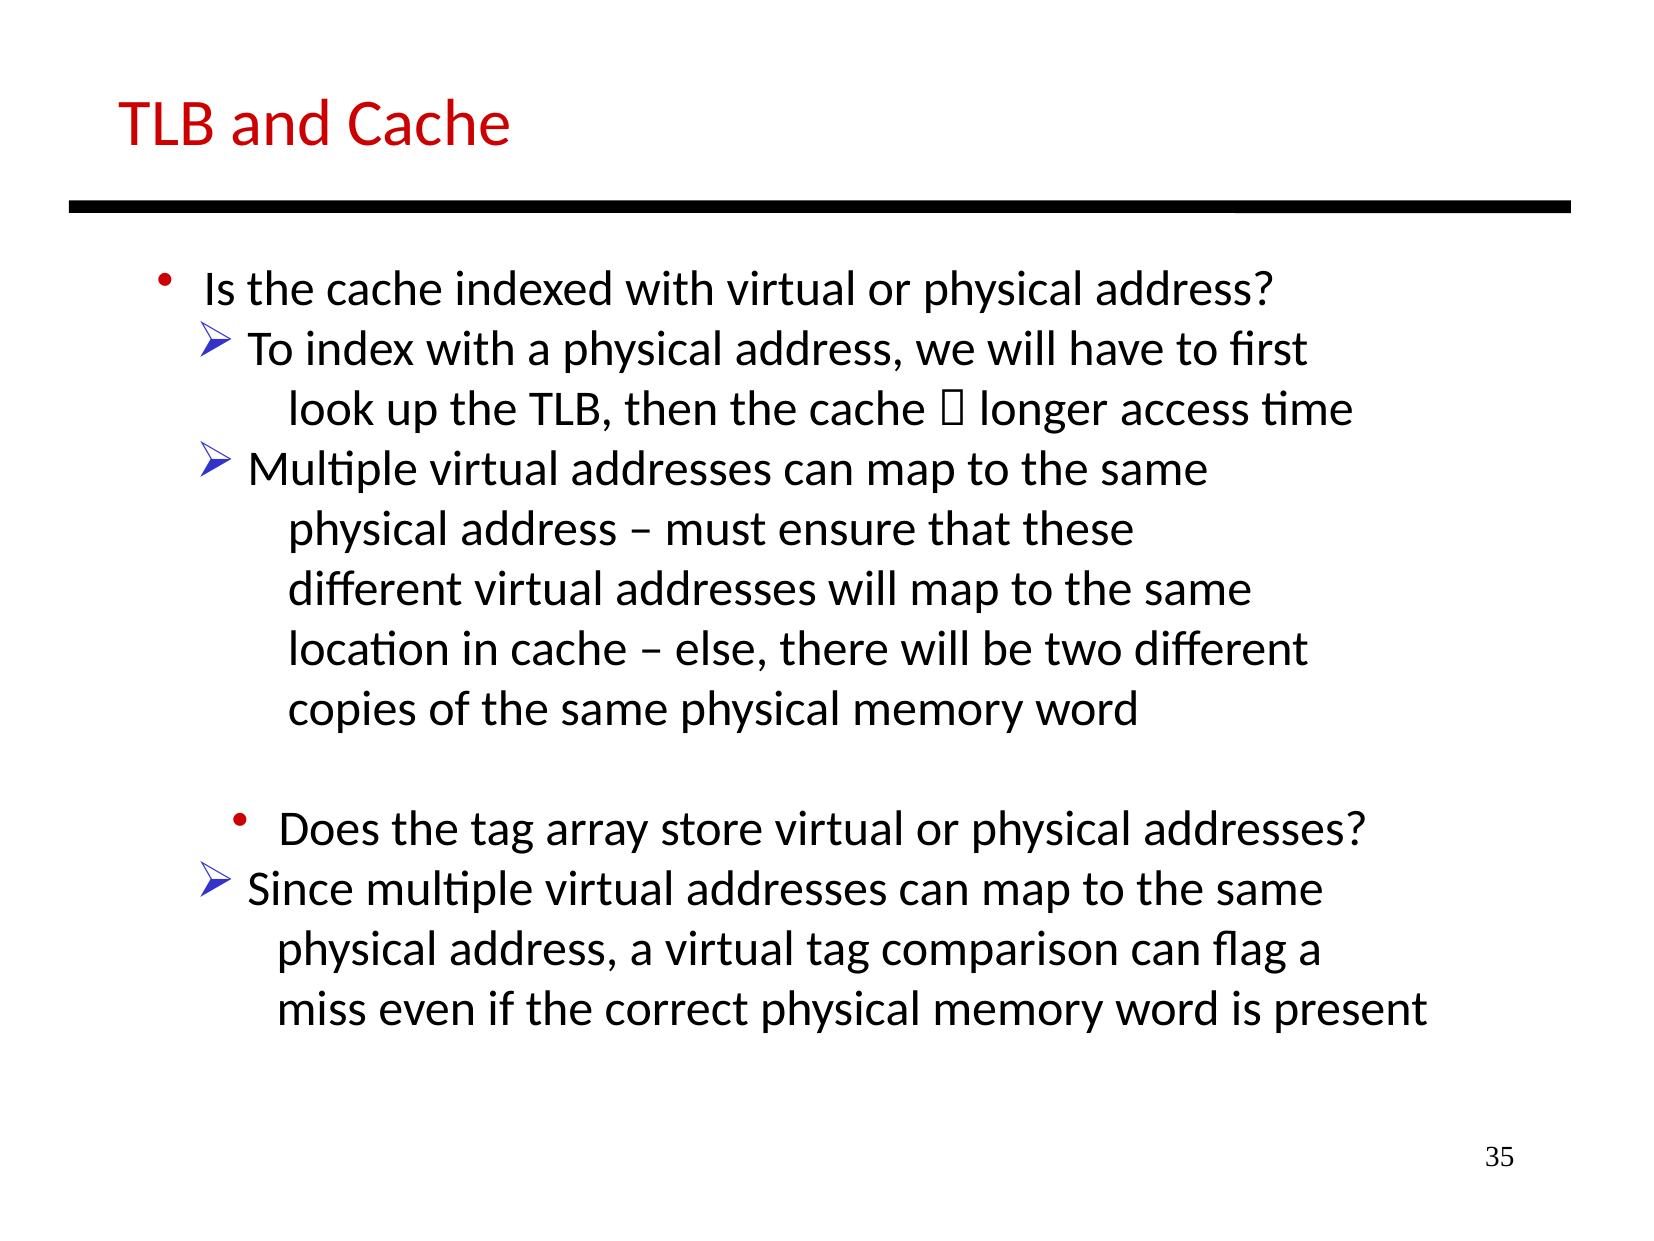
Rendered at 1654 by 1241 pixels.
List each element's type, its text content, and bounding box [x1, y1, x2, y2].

text_box Is the cache indexed with virtual or physical address? To index with a physical address, we will have to first look up the TLB, then the cache  longer access time Multiple virtual addresses can map to the same physical address – must ensure that these different virtual addresses will map to the same location in cache – else, there will be two different copies of the same physical memory word Does the tag array store virtual or physical addresses? Since multiple virtual addresses can map to the same physical address, a virtual tag comparison can flag a miss even if the correct physical memory word is present [141, 247, 1444, 1043]
text_box TLB and Cache [104, 71, 527, 167]
slide_number <number> [1185, 1129, 1530, 1213]
